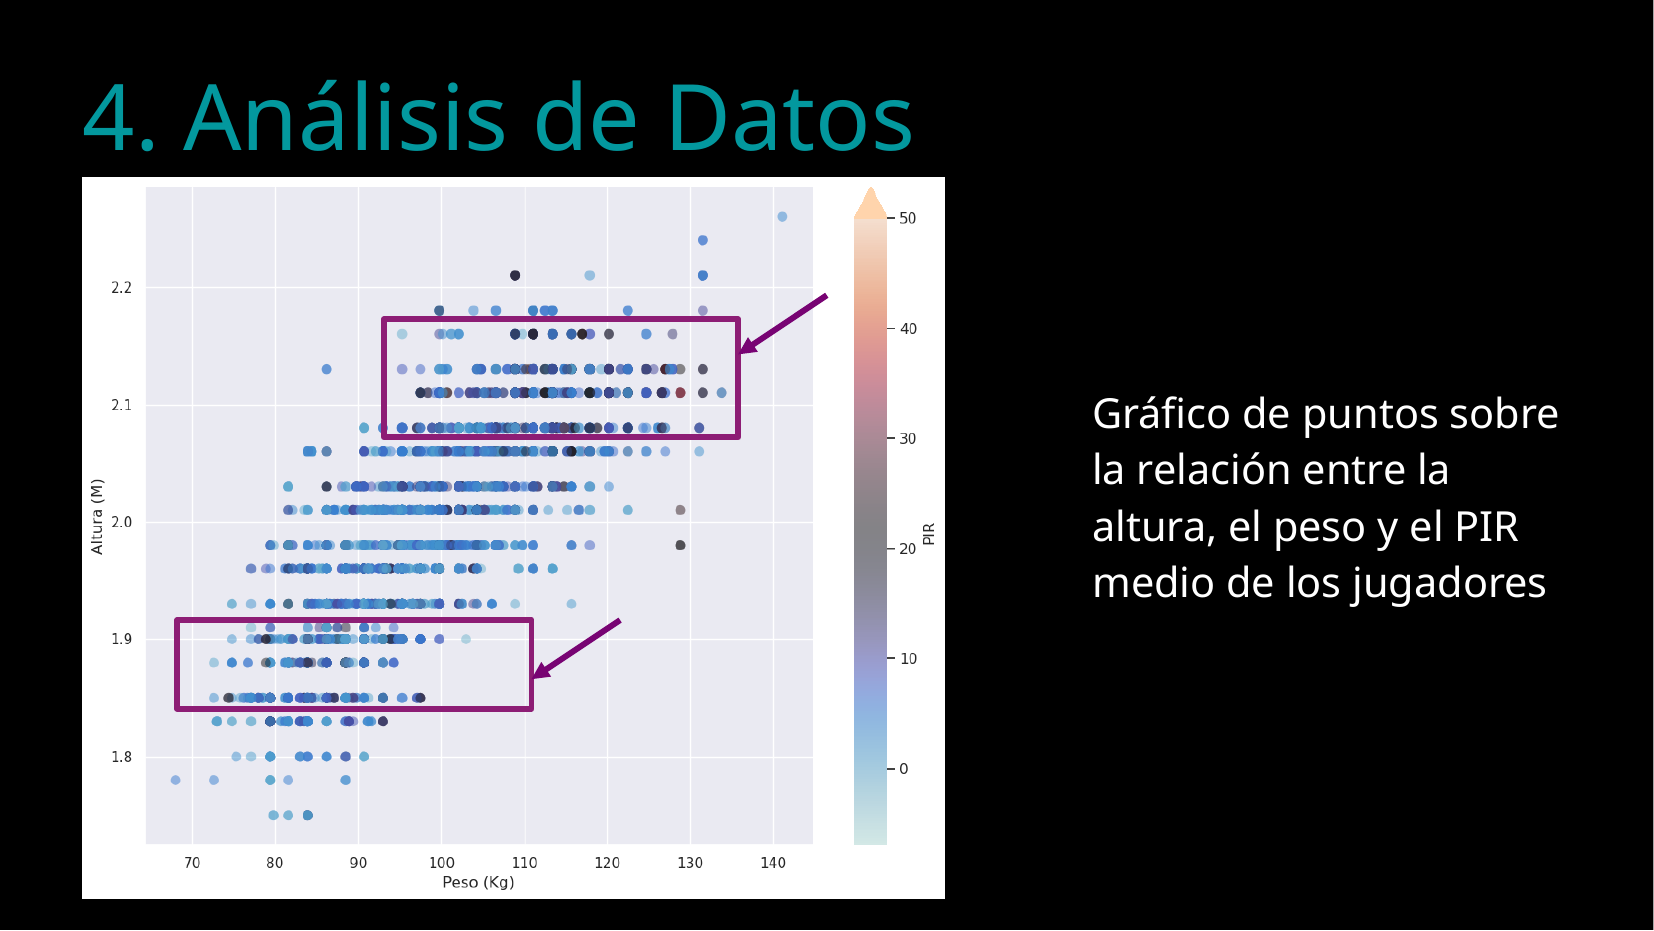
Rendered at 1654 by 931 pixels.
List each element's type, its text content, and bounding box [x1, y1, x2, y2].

text_box [177, 620, 532, 709]
title 4. Análisis de Datos [82, 28, 1571, 201]
picture [82, 177, 945, 899]
list Gráfico de puntos sobre la relación entre la altura, el peso y el PIR medio de los jugadores [1033, 383, 1565, 650]
text_box [383, 319, 739, 438]
